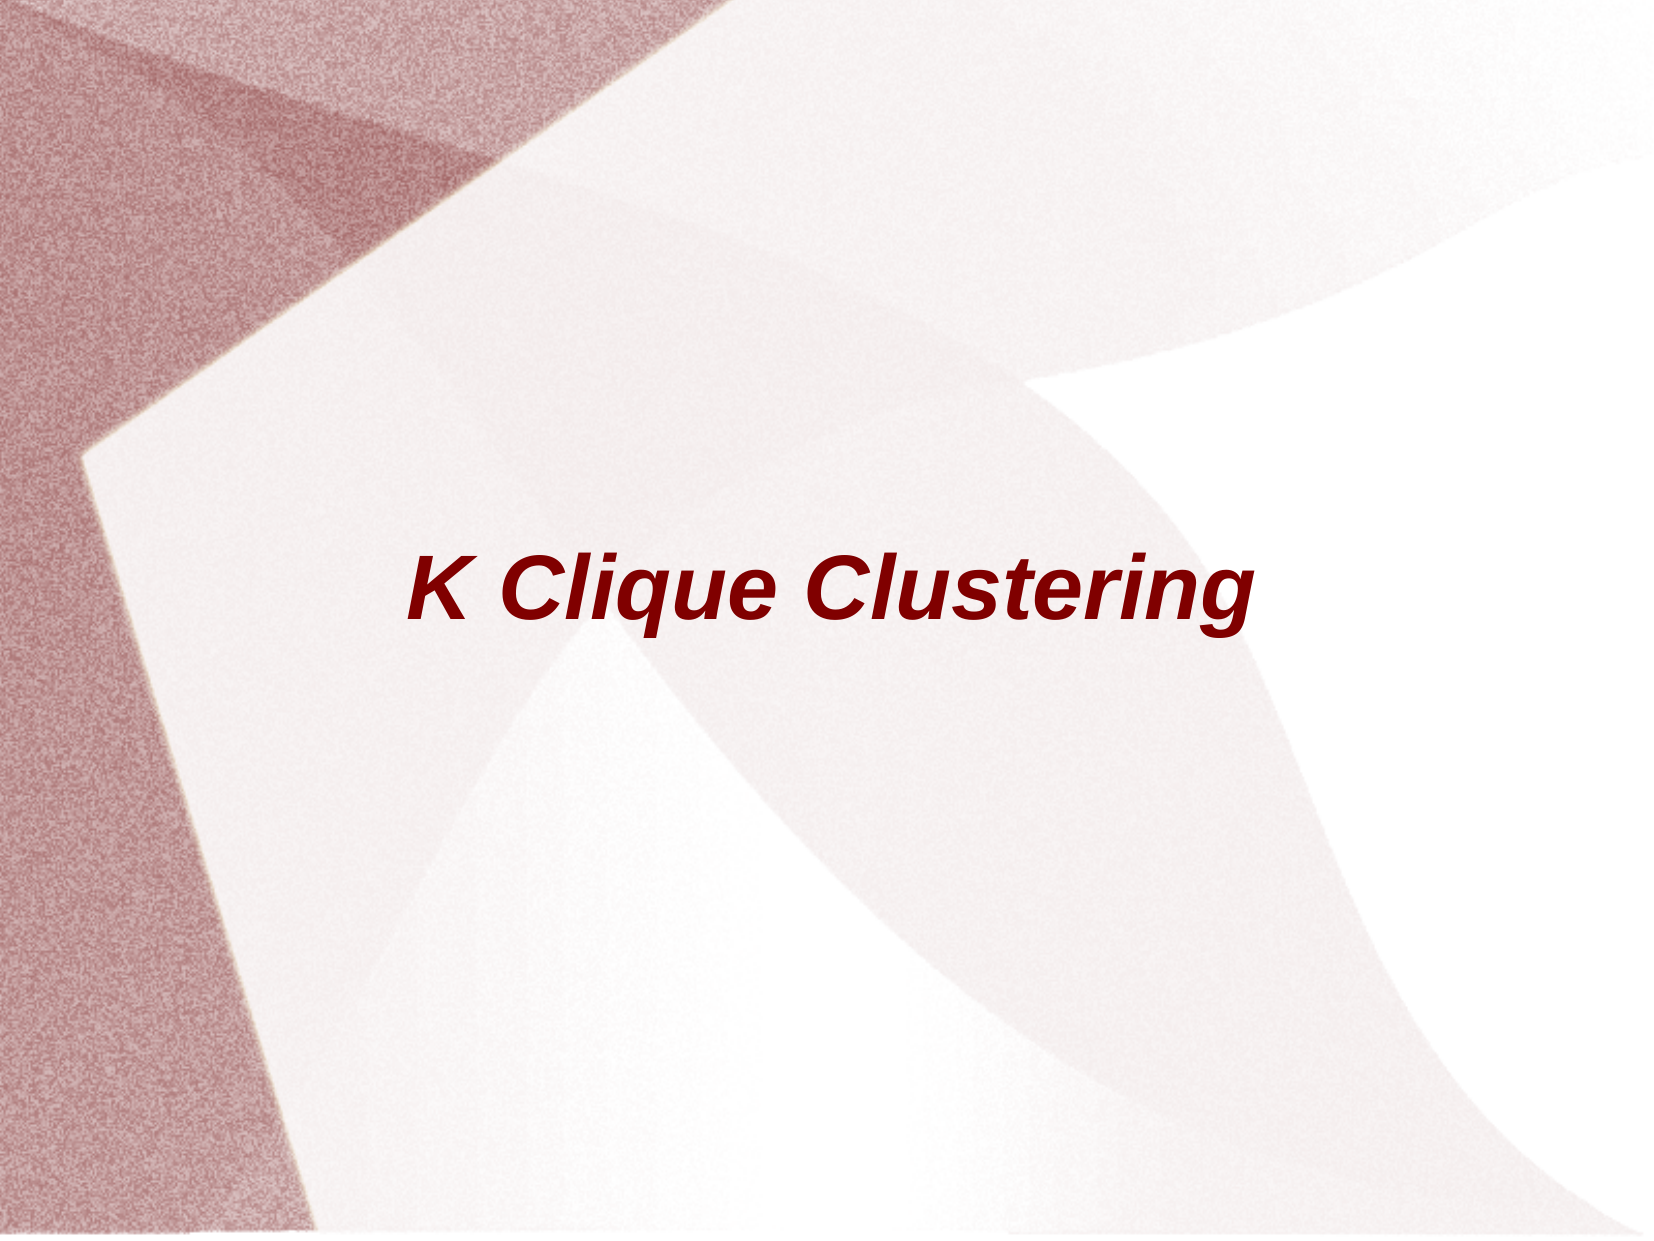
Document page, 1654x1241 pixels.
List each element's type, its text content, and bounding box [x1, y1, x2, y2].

picture [0, 0, 1654, 1241]
title K Clique Clustering [248, 484, 1258, 692]
